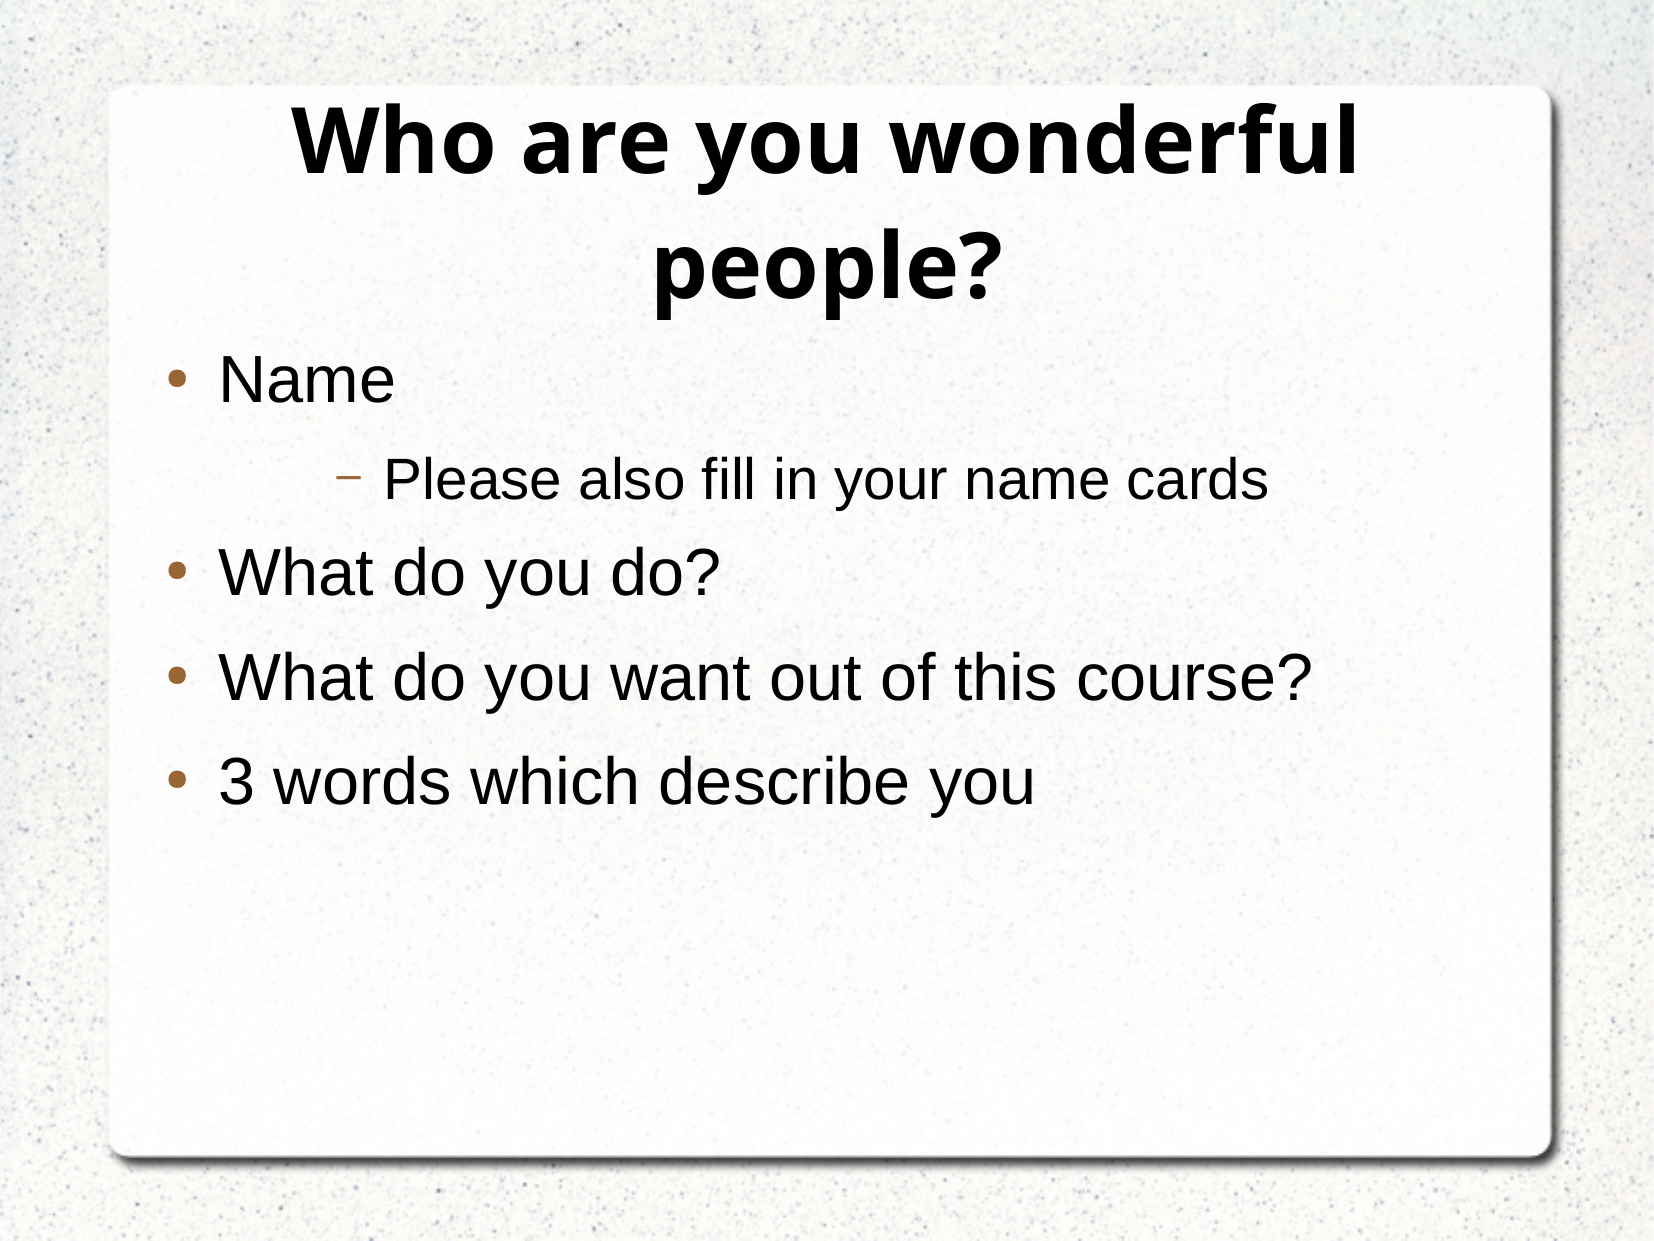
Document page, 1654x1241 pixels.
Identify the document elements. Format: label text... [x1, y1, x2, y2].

title Who are you wonderful people? [118, 96, 1536, 304]
picture [0, 0, 1654, 1241]
list Name Please also fill in your name cards What do you do? What do you want out of this course? 3 words which describe you [147, 342, 1506, 978]
